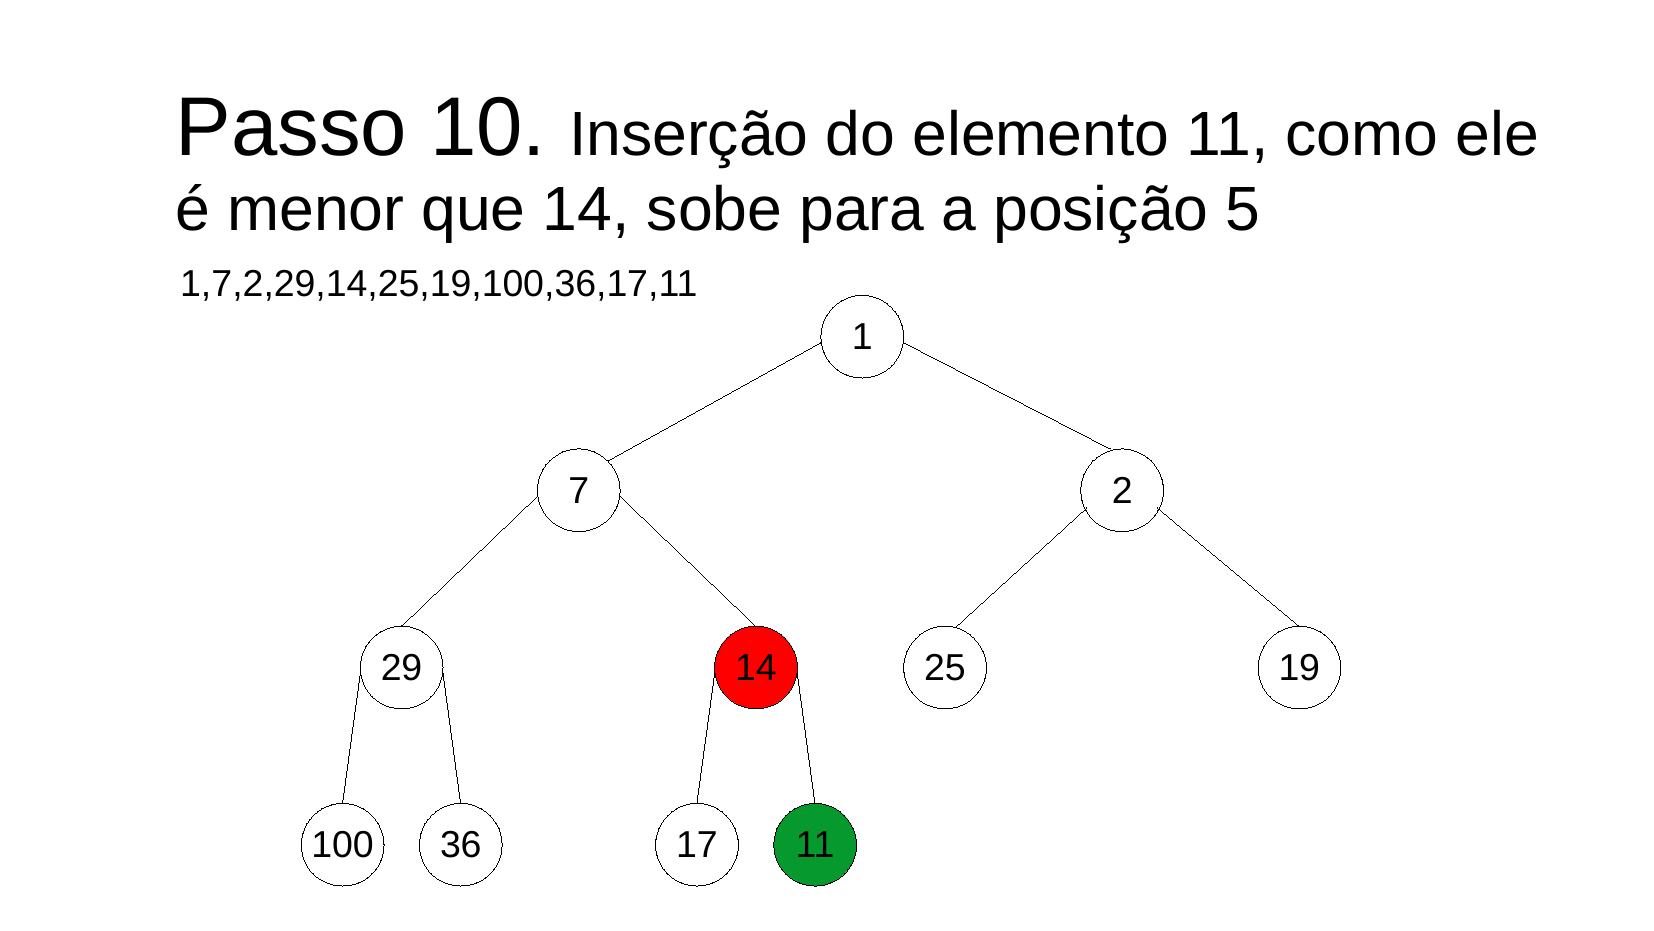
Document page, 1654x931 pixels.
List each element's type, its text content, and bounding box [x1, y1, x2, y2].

text_box 2 [1080, 448, 1164, 532]
text_box 1,7,2,29,14,25,19,100,36,17,11 [165, 255, 827, 355]
text_box 14 [714, 626, 798, 709]
text_box 100 [301, 803, 385, 887]
text_box Passo 10. Inserção do elemento 11, como ele é menor que 14, sobe para a posição 5 [160, 73, 1571, 251]
text_box 11 [773, 803, 857, 887]
text_box 29 [360, 626, 444, 709]
text_box 25 [903, 626, 987, 709]
text_box 17 [655, 803, 739, 887]
text_box 7 [537, 448, 621, 532]
text_box 1 [825, 295, 904, 379]
text_box 36 [419, 803, 503, 887]
text_box 19 [1258, 626, 1341, 709]
